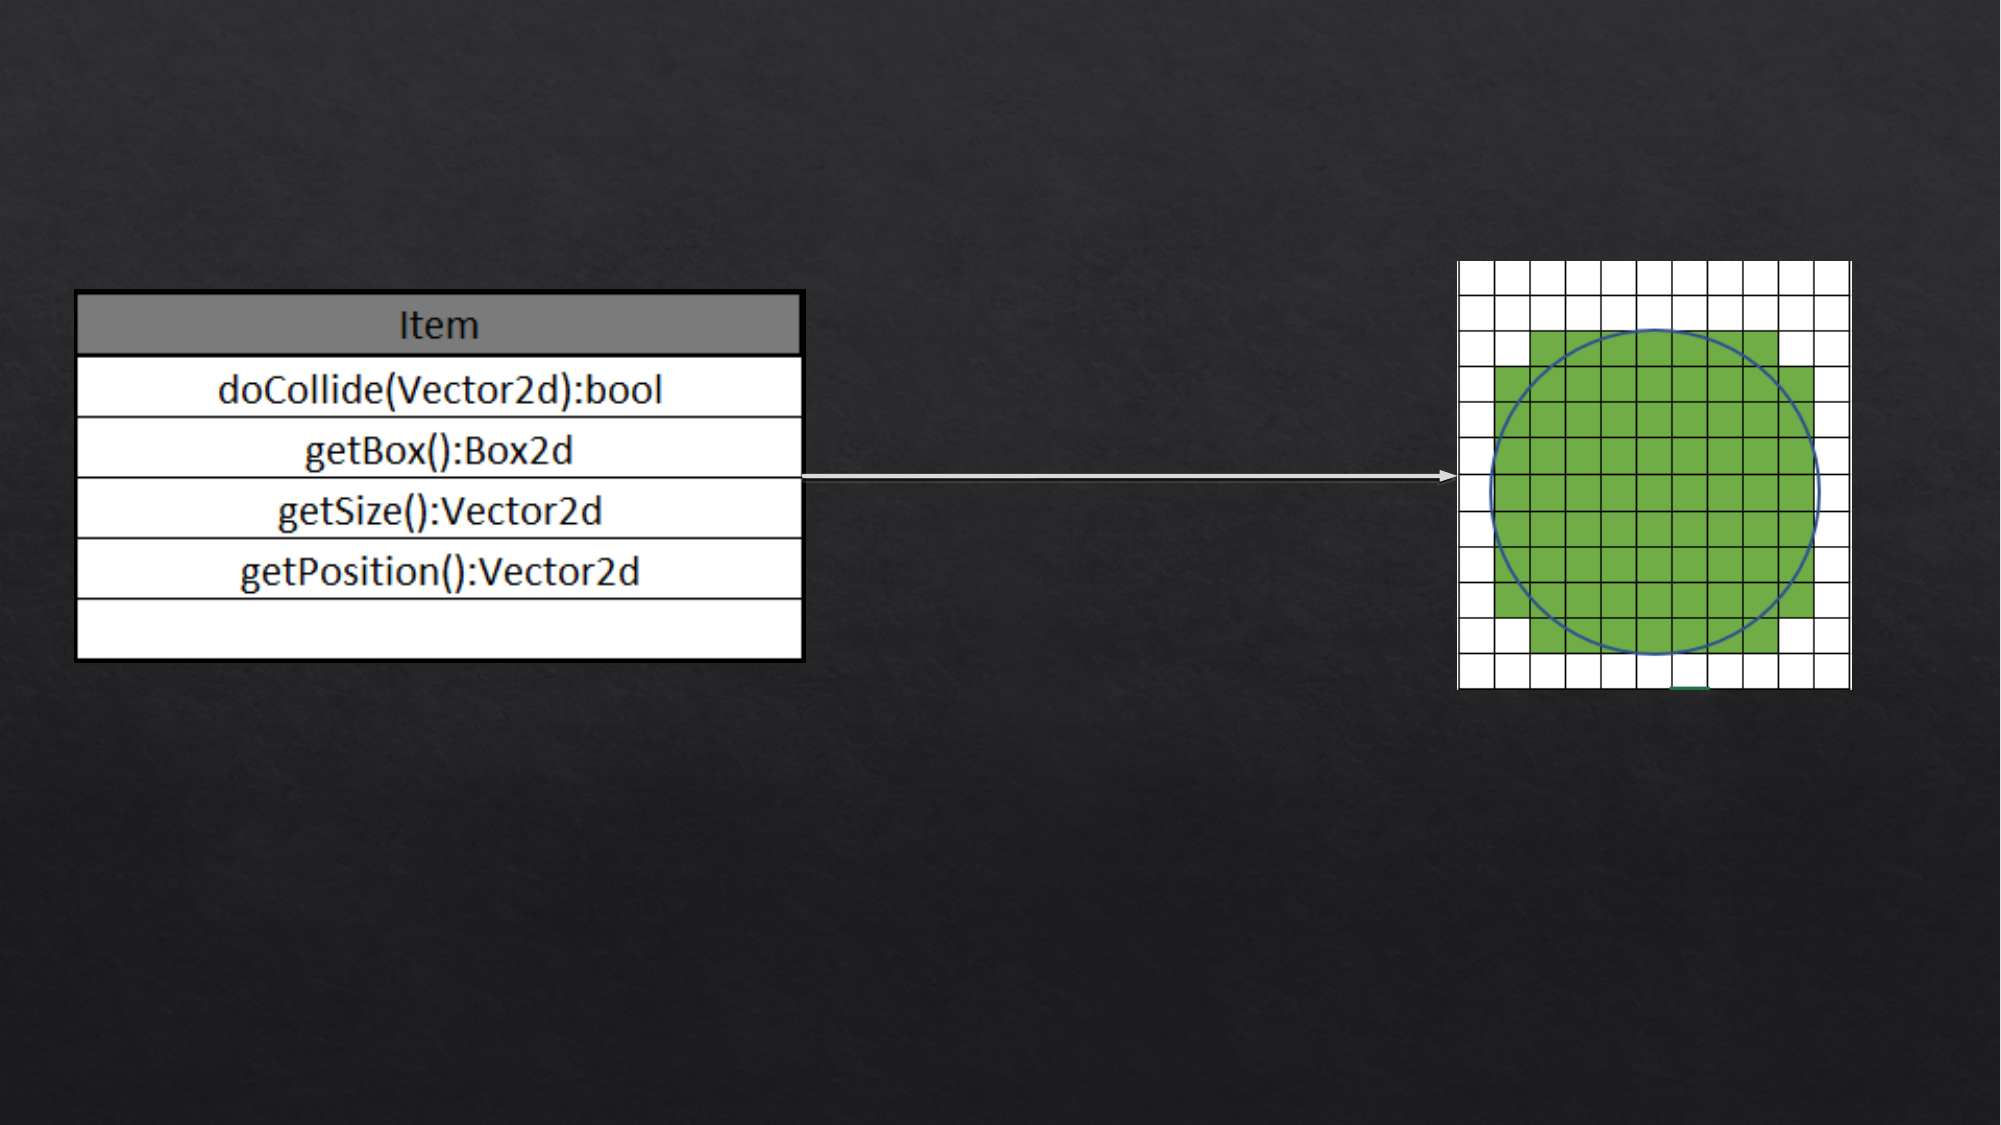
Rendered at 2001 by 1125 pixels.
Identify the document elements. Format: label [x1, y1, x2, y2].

picture [74, 289, 806, 663]
picture [1457, 261, 1852, 690]
